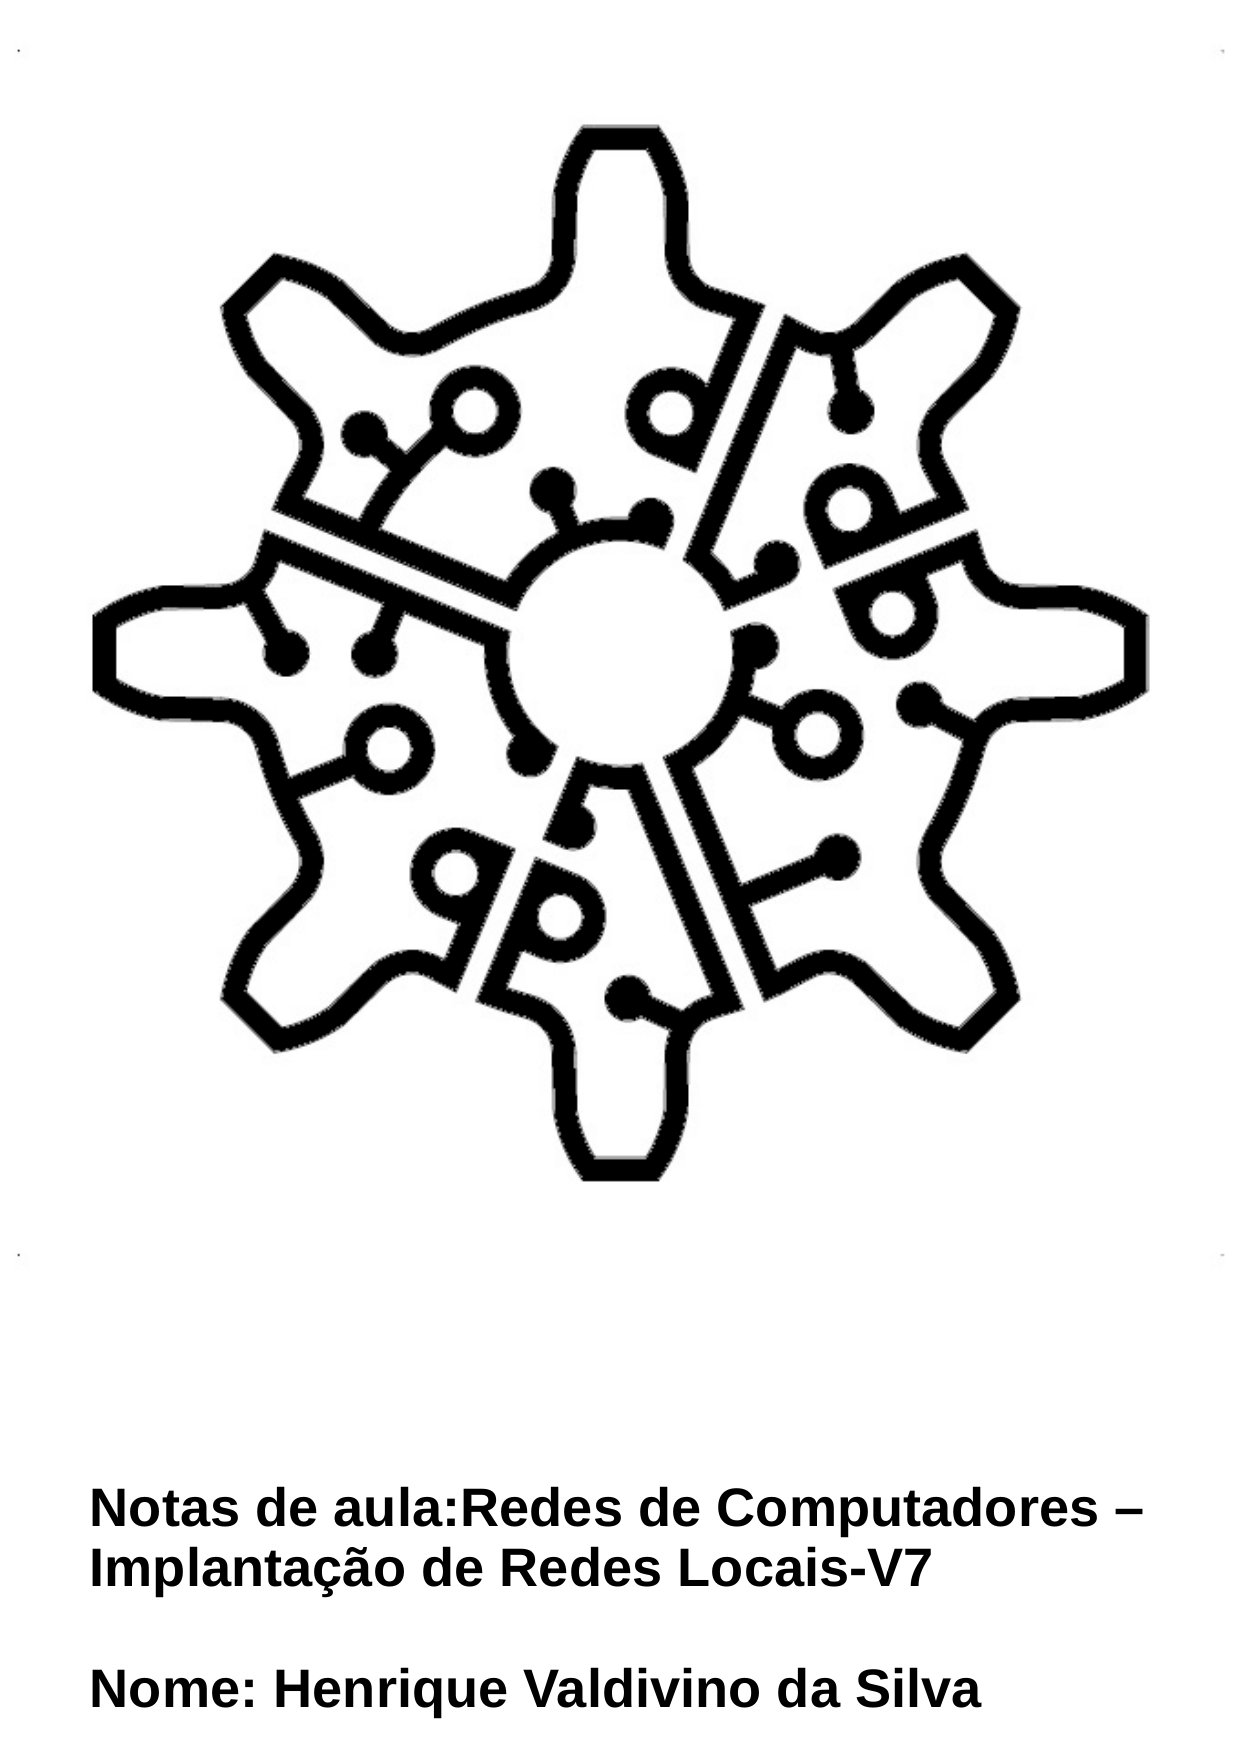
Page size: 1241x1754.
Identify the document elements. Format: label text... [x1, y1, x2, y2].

picture [0, 1, 1241, 1311]
text_box Notas de aula:Redes de Computadores – Implantação de Redes Locais-V7 Nome: Henrique Valdivino da Silva [75, 1470, 1171, 1727]
